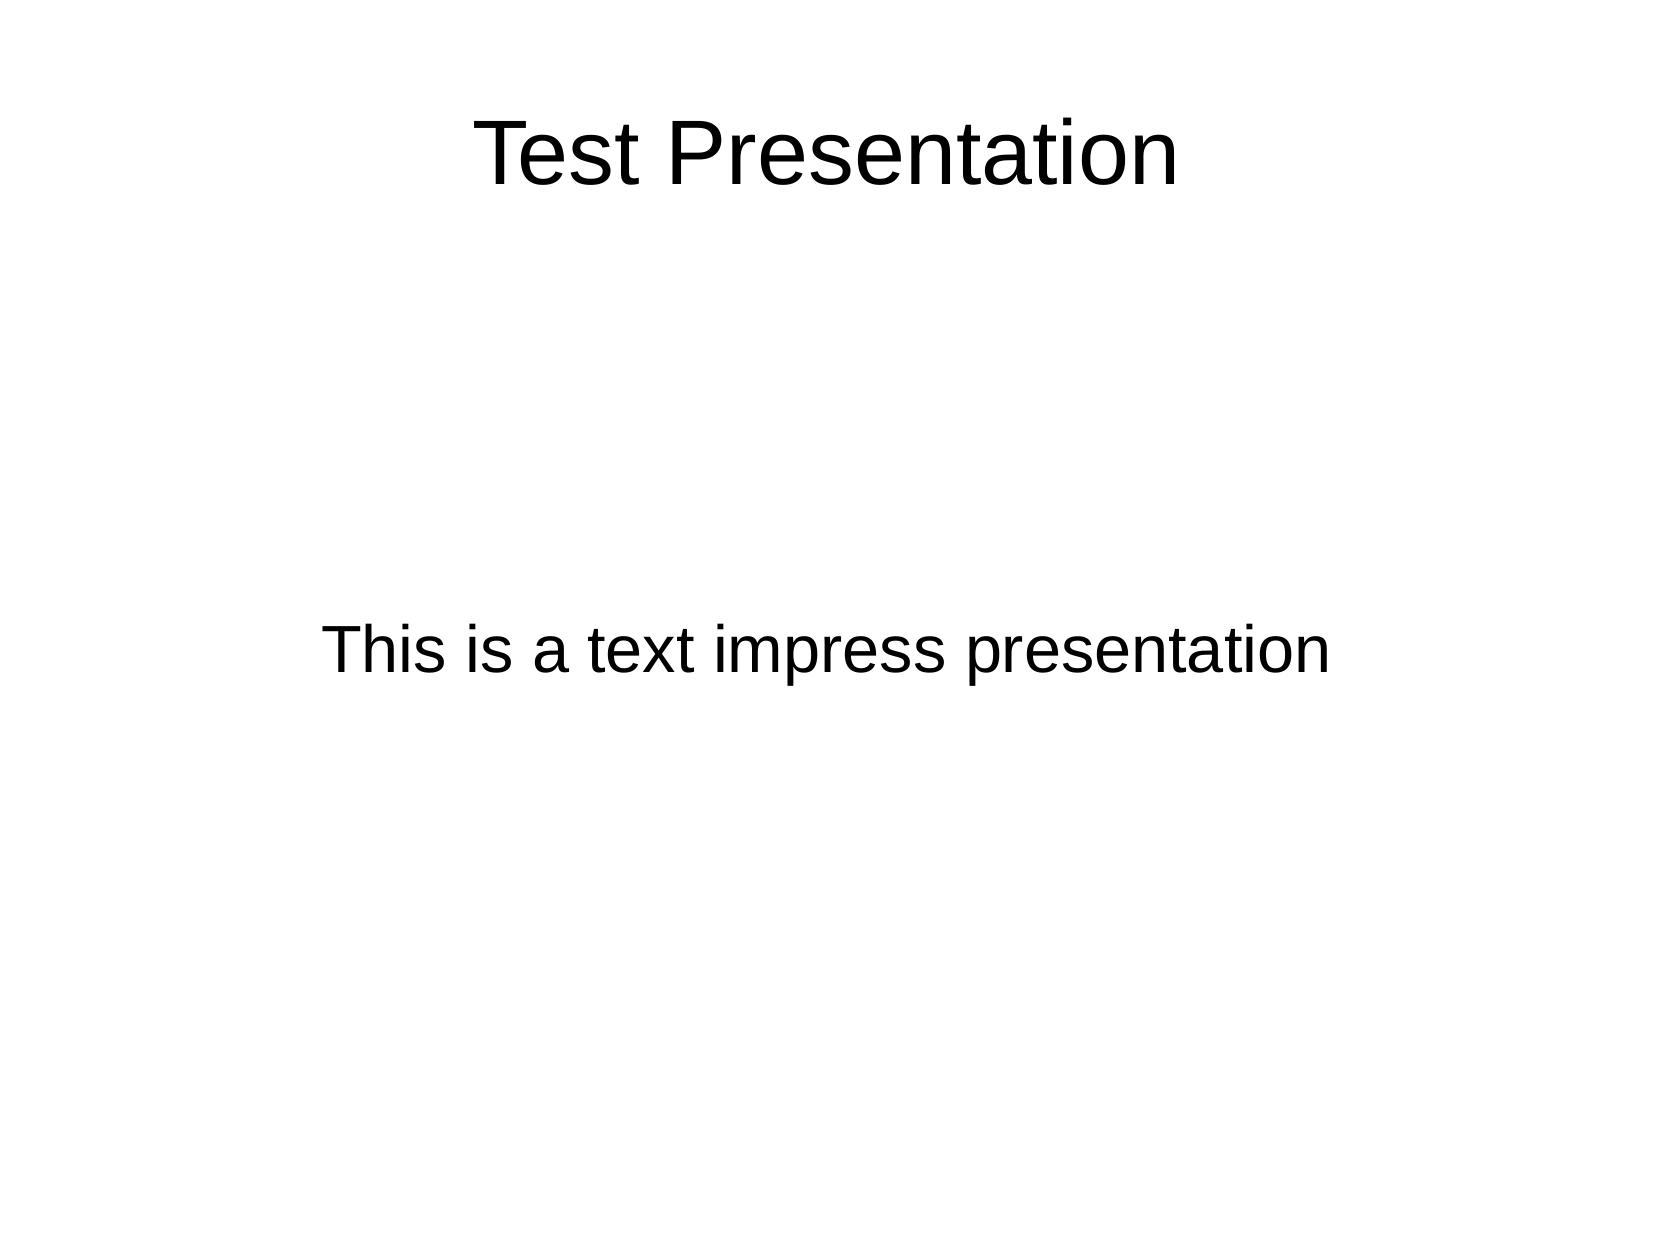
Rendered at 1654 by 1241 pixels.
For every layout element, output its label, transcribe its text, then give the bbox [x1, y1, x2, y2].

title Test Presentation [82, 49, 1571, 257]
subtitle This is a text impress presentation [82, 290, 1571, 1010]
